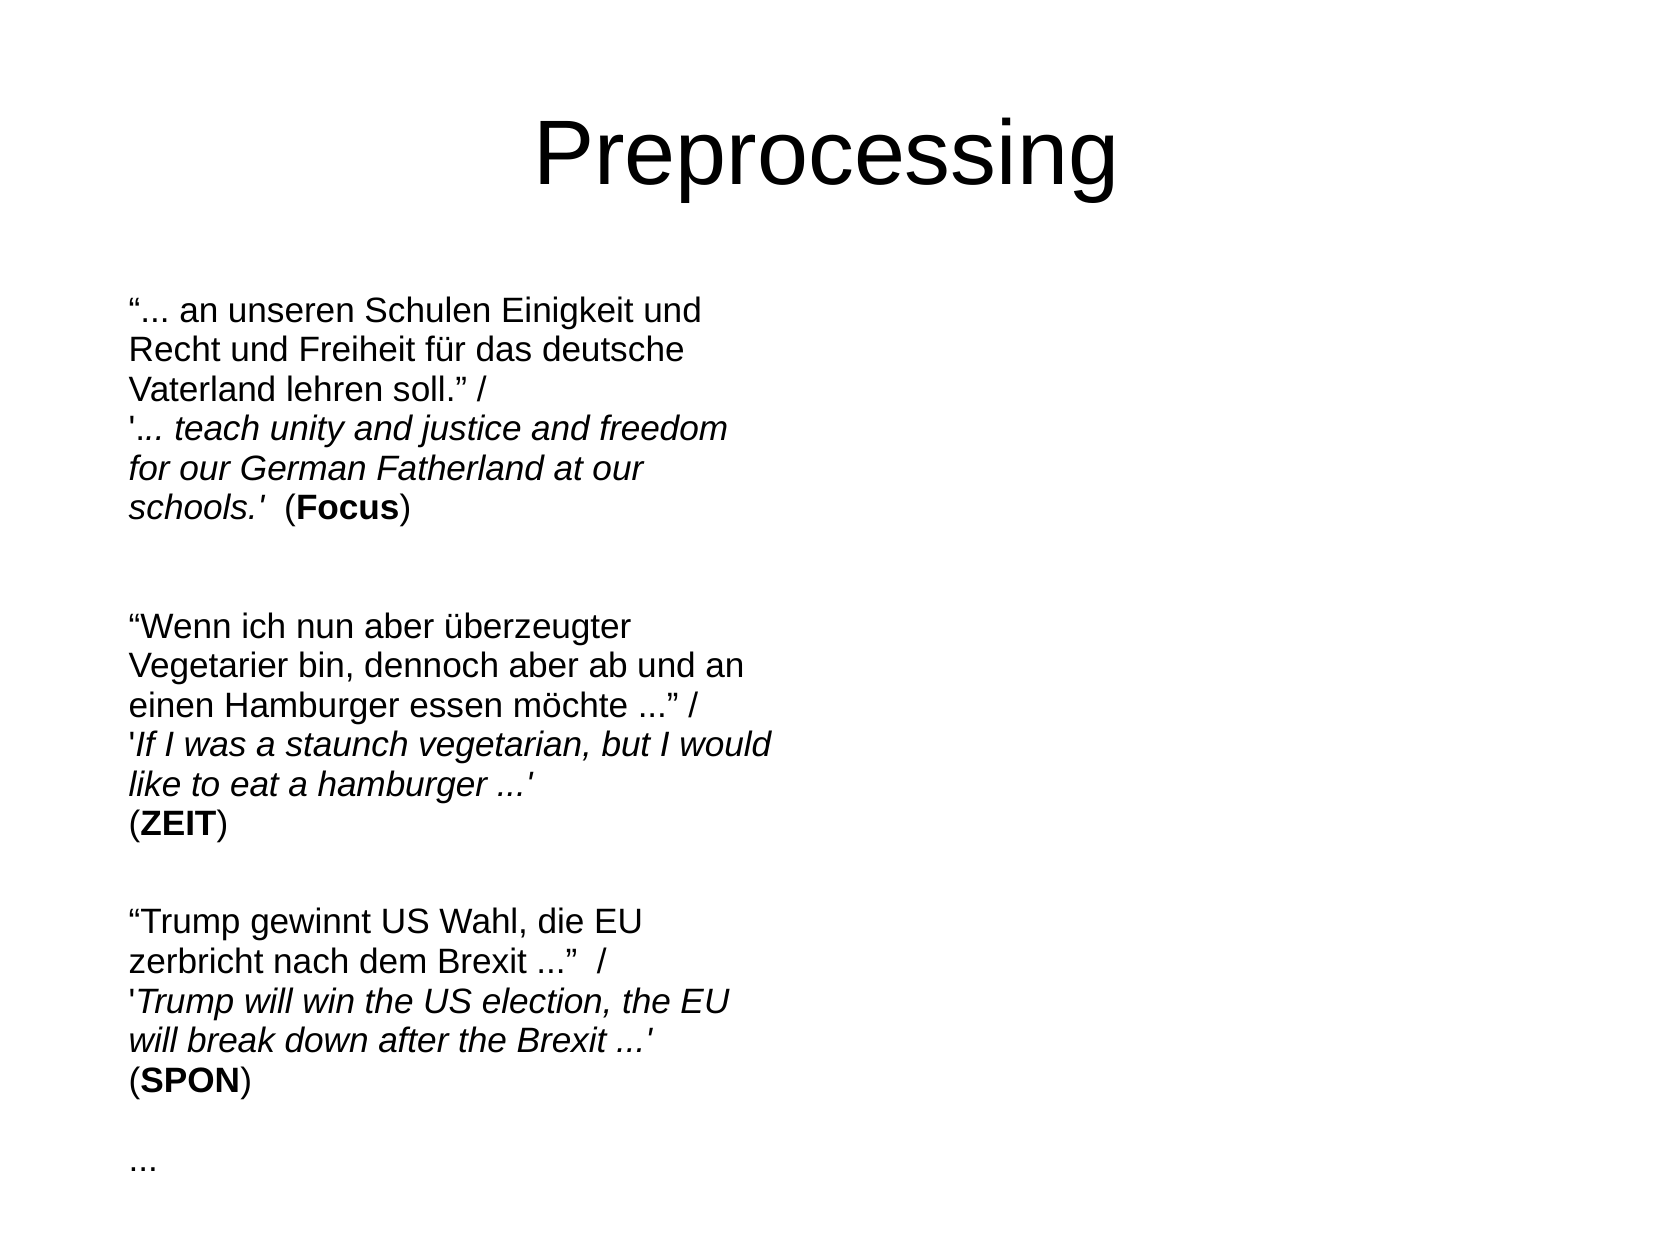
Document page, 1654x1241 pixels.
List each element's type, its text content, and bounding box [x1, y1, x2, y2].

list “... an unseren Schulen Einigkeit und Recht und Freiheit für das deutsche Vaterland lehren soll.” / '... teach unity and justice and freedom for our German Fatherland at our schools.' (Focus) “Wenn ich nun aber überzeugter Vegetarier bin, dennoch aber ab und an einen Hamburger essen möchte ...” / 'If I was a staunch vegetarian, but I would like to eat a hamburger ...' (ZEIT) “Trump gewinnt US Wahl, die EU zerbricht nach dem Brexit ...” / 'Trump will win the US election, the EU will break down after the Brexit ...' (SPON) ... [82, 290, 780, 1182]
title Preprocessing [82, 49, 1571, 257]
